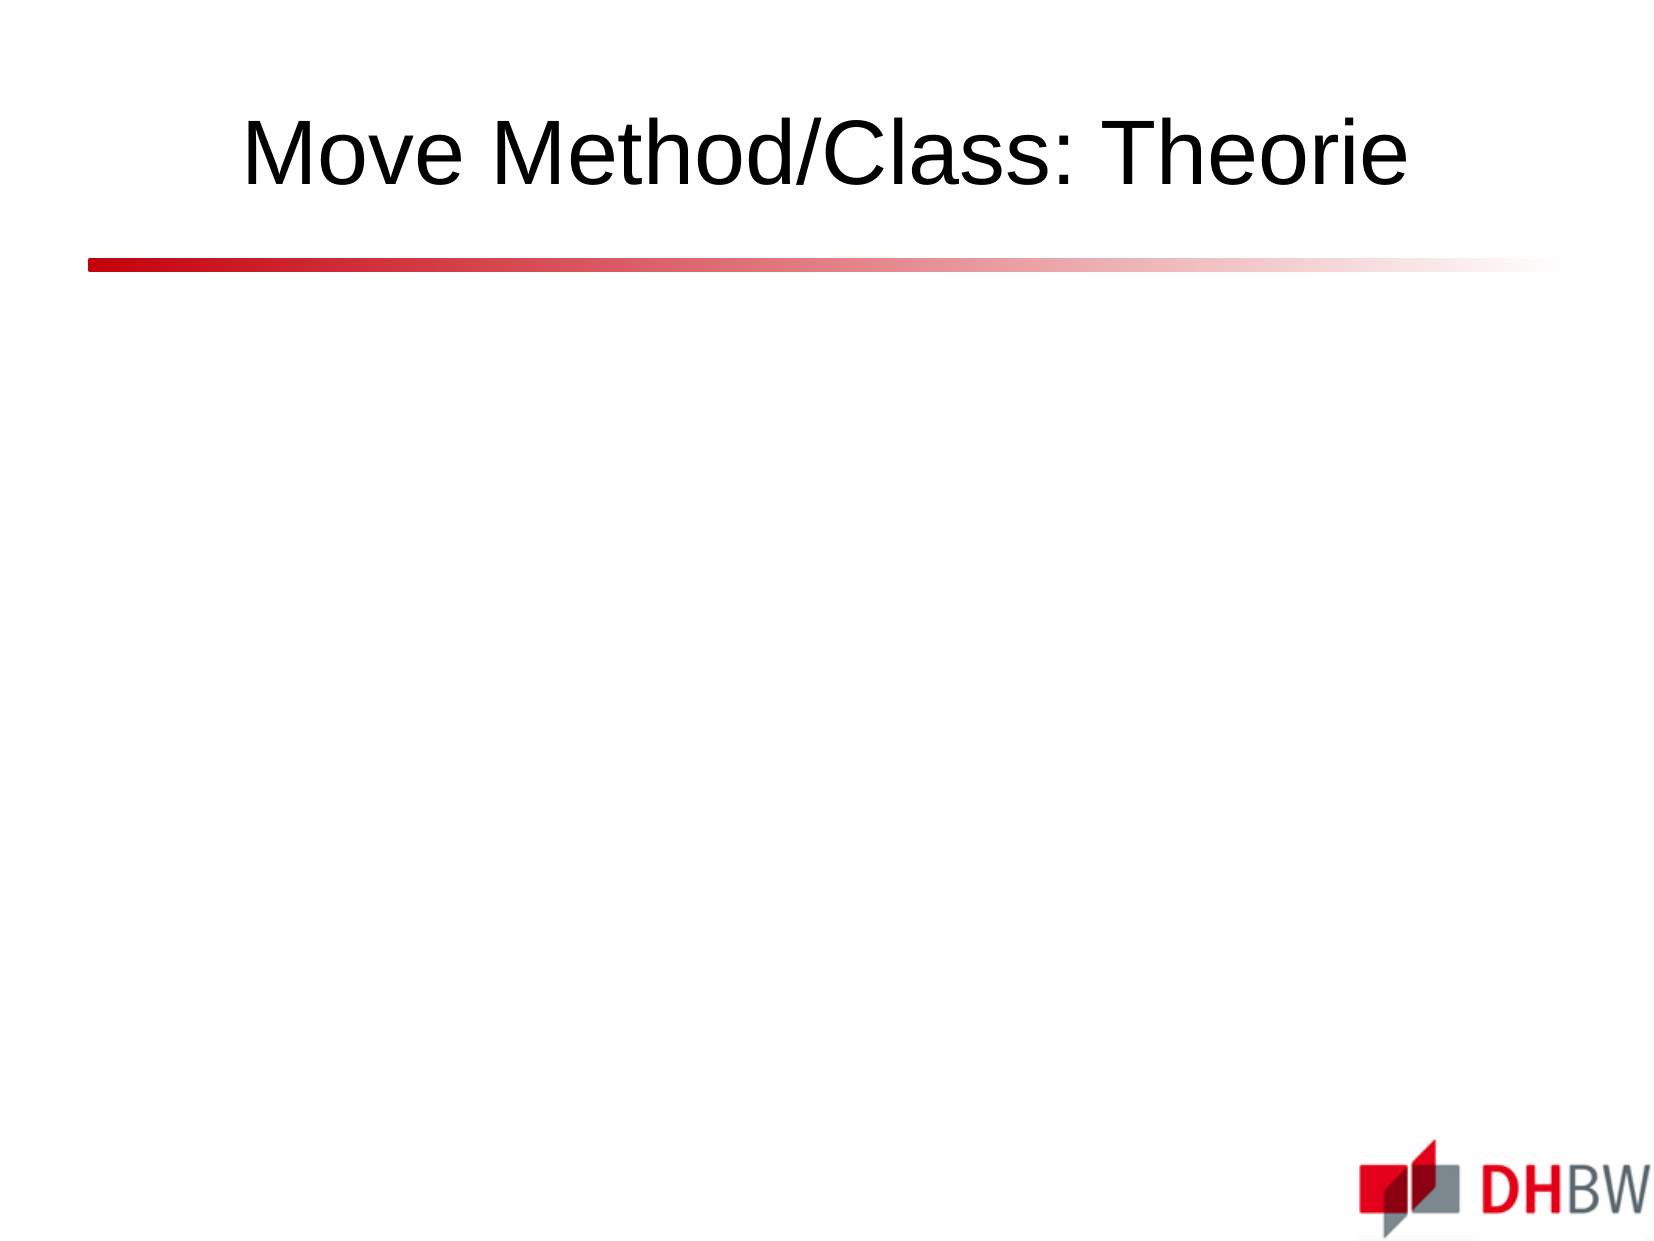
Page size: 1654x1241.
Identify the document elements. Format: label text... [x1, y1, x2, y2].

picture [1358, 1137, 1652, 1241]
title Move Method/Class: Theorie [82, 56, 1571, 250]
